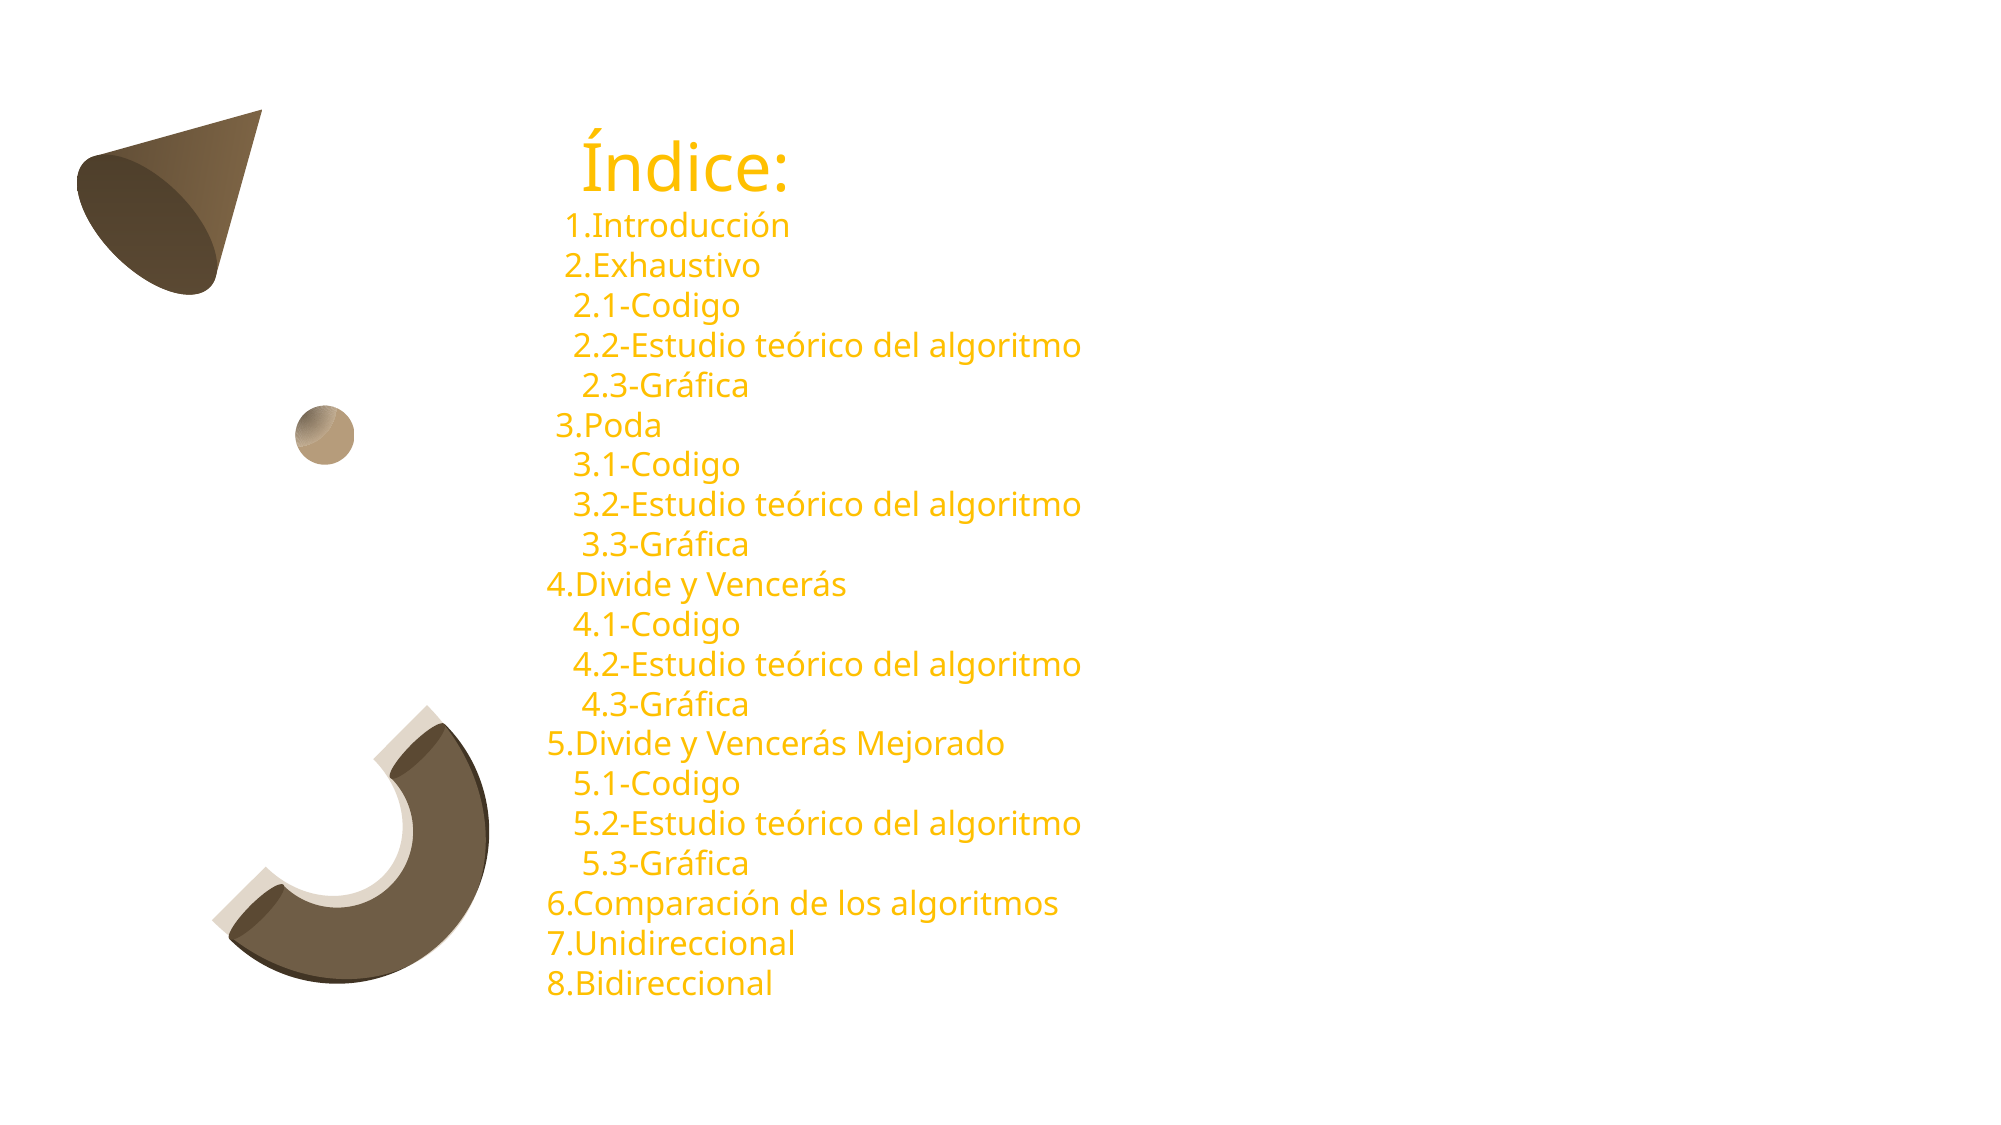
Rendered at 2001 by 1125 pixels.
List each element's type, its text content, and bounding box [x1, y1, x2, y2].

title Índice: 1.Introducción 2.Exhaustivo 2.1-Codigo 2.2-Estudio teórico del algoritmo 2.3-Gráfica 3.Poda 3.1-Codigo 3.2-Estudio teórico del algoritmo 3.3-Gráfica 4.Divide y Vencerás 4.1-Codigo 4.2-Estudio teórico del algoritmo 4.3-Gráfica 5.Divide y Vencerás Mejorado 5.1-Codigo 5.2-Estudio teórico del algoritmo 5.3-Gráfica 6.Comparación de los algoritmos 7.Unidireccional 8.Bidireccional [546, 124, 1663, 1055]
